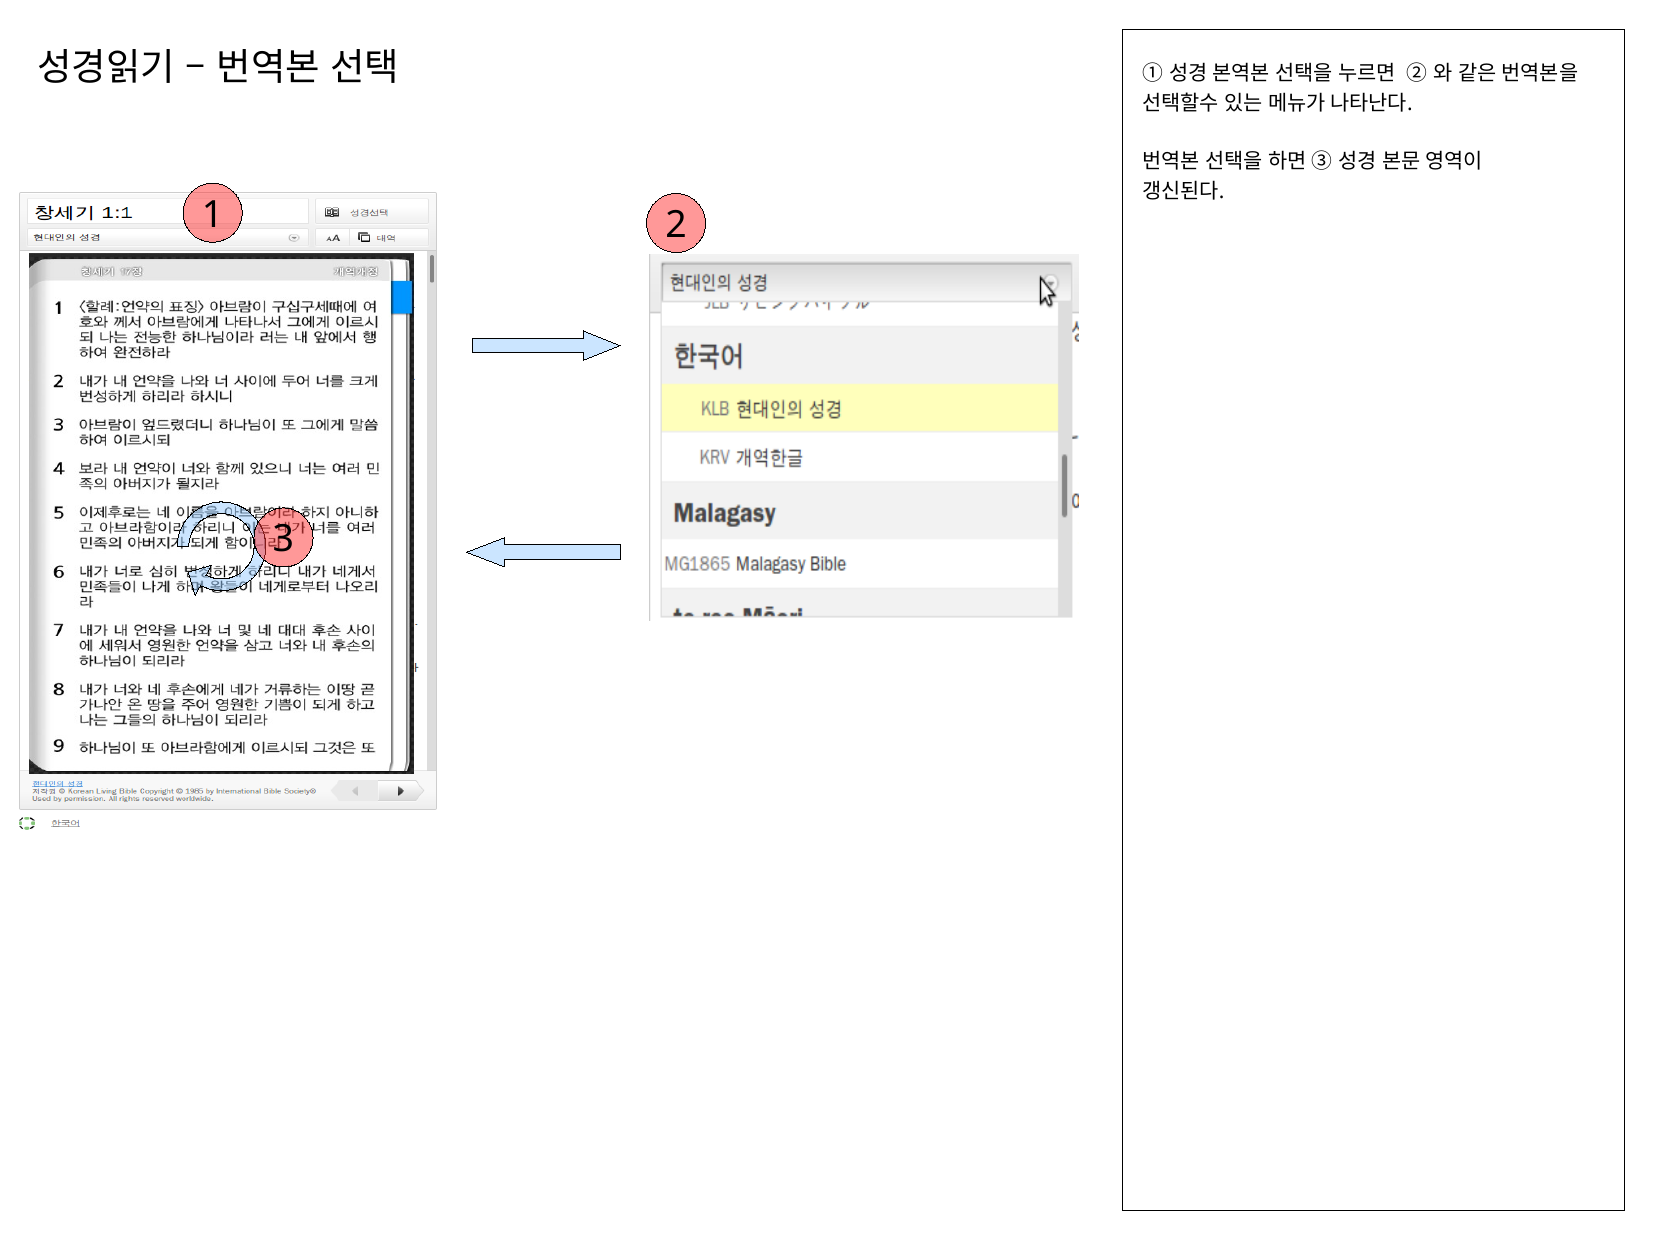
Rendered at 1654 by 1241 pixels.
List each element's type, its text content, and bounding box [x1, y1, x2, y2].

text_box 성경읽기 – 번역본 선택 [22, 29, 445, 90]
picture [649, 254, 1079, 621]
text_box [188, 546, 264, 596]
text_box ① 성경 본역본 선택을 누르면 ② 와 같은 번역본을 선택할수 있는 메뉴가 나타난다. 번역본 선택을 하면 ③ 성경 본문 영역이 갱신된다. [1127, 48, 1629, 191]
text_box [177, 501, 258, 547]
text_box [1122, 29, 1625, 1211]
text_box [472, 330, 621, 361]
text_box 1 [183, 183, 243, 243]
picture [5, 183, 443, 833]
text_box 2 [646, 193, 706, 253]
text_box [466, 537, 621, 567]
text_box 3 [253, 507, 314, 567]
